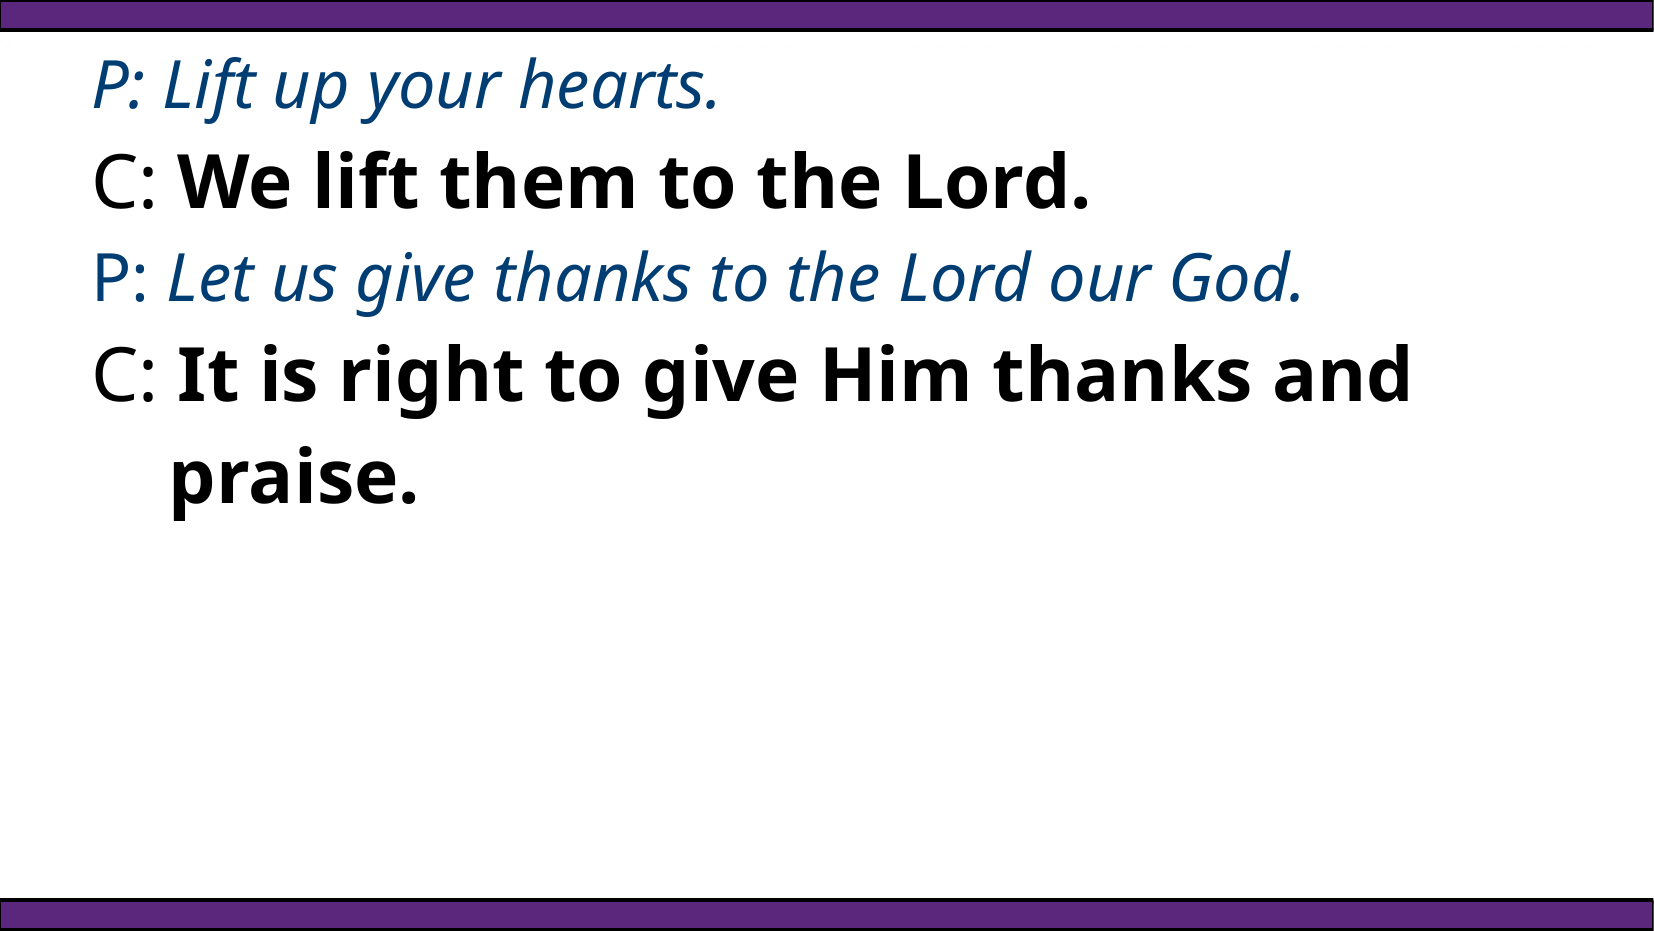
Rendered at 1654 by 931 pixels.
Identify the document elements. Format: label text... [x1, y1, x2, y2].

text_box [0, 0, 1654, 31]
text_box P: Lift up your hearts. C: We lift them to the Lord. P: Let us give thanks to the Lord our God. C: It is right to give Him thanks and praise. [76, 30, 1592, 522]
picture [0, 31, 1654, 900]
text_box [0, 900, 1654, 931]
